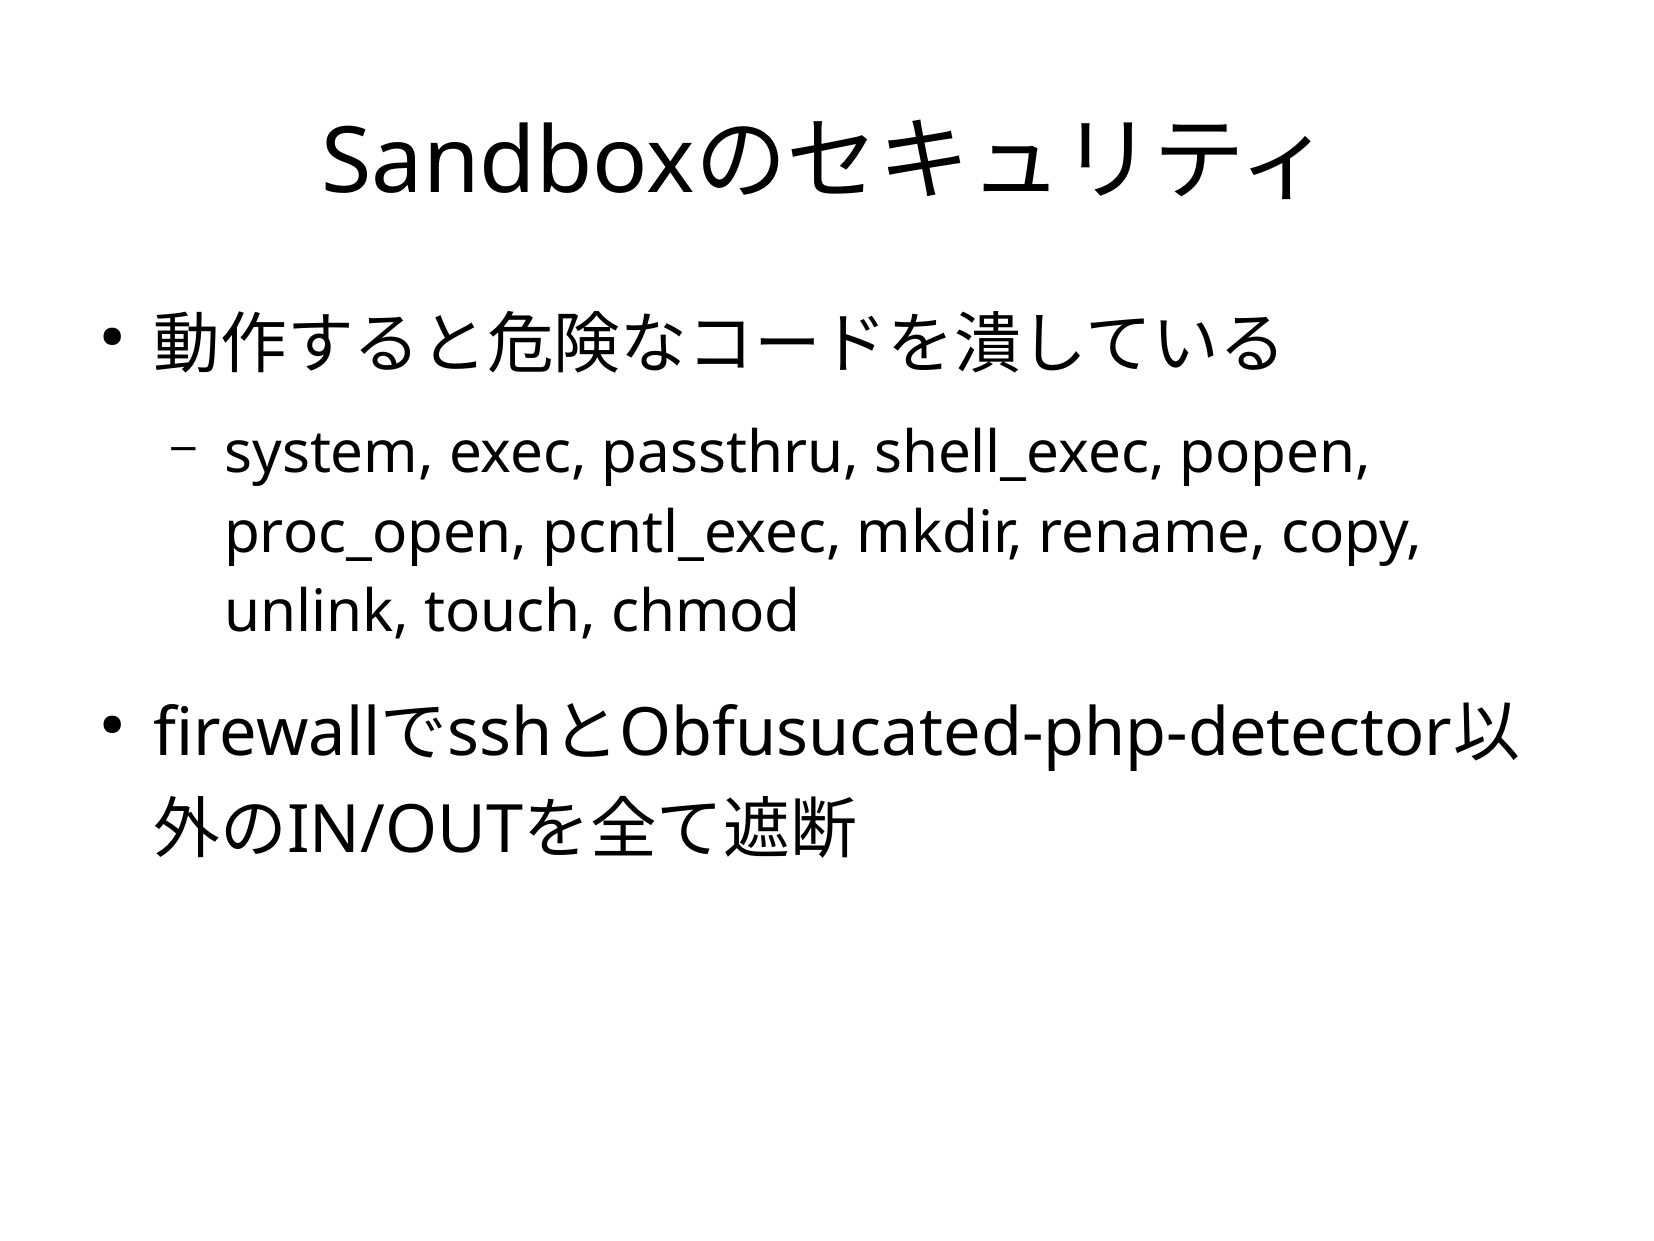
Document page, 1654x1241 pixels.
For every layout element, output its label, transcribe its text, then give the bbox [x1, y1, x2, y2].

title Sandboxのセキュリティ [82, 49, 1571, 257]
list 動作すると危険なコードを潰している system, exec, passthru, shell_exec, popen, proc_open, pcntl_exec, mkdir, rename, copy, unlink, touch, chmod firewallでsshとObfusucated-php-detector以外のIN/OUTを全て遮断 [82, 290, 1571, 1010]
